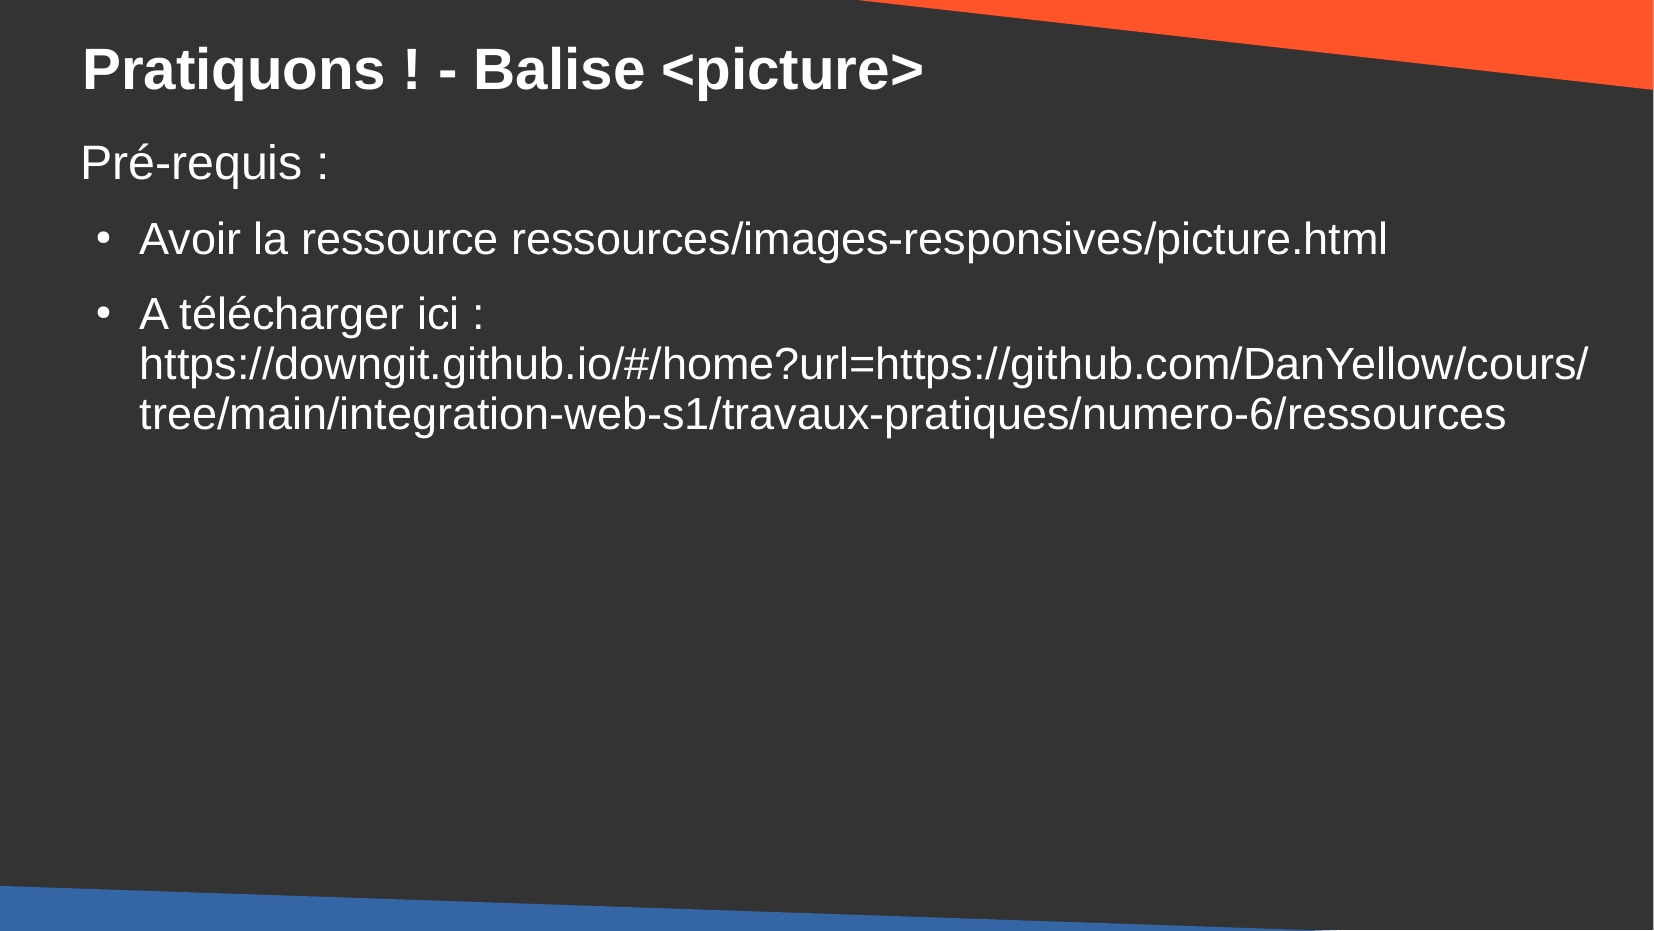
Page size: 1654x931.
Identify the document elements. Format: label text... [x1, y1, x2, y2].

text_box [857, 0, 1654, 90]
text_box [0, 885, 1337, 931]
list Pré-requis : Avoir la ressource ressources/images-responsives/picture.html A télécharger ici : https://downgit.github.io/#/home?url=https://github.com/DanYellow/cours/tree/main/integration-web-s1/travaux-pratiques/numero-6/ressources [80, 135, 1620, 473]
title Pratiquons ! - Balise <picture> [82, 37, 1571, 114]
